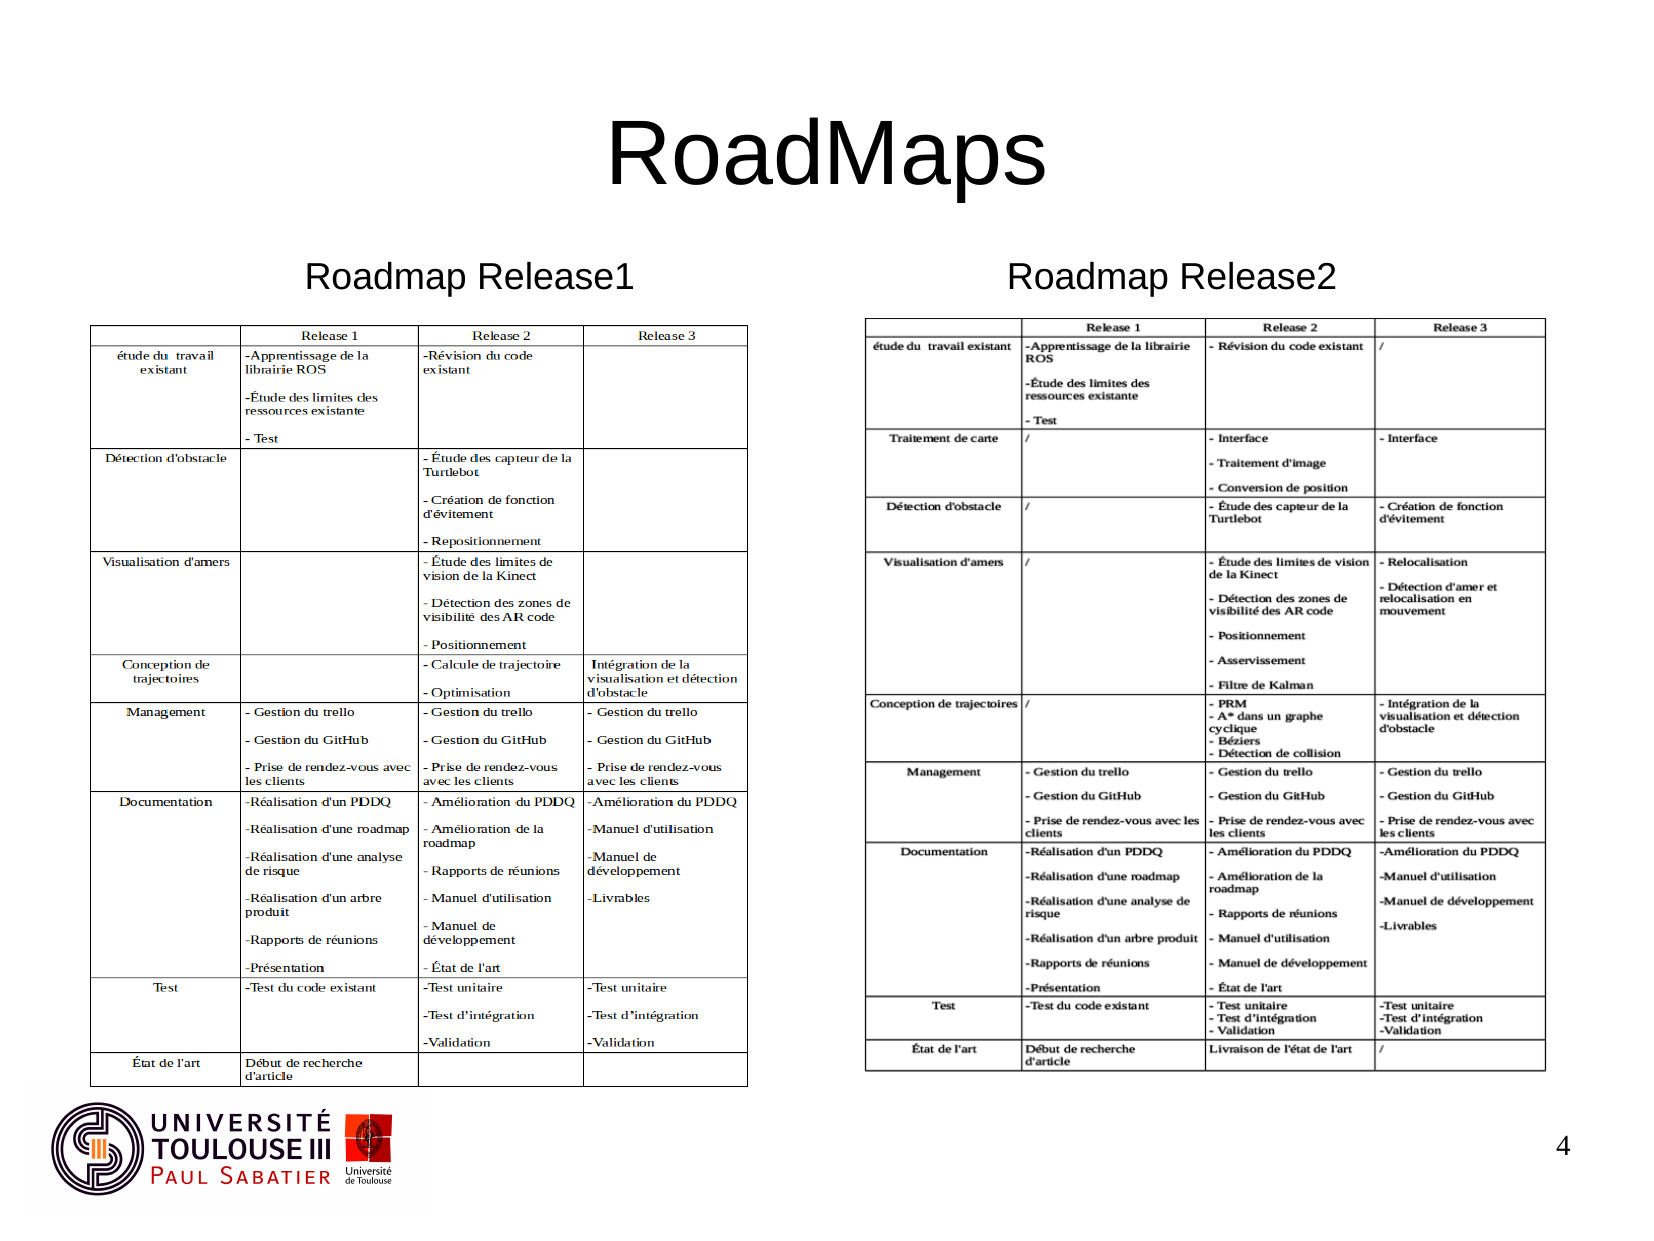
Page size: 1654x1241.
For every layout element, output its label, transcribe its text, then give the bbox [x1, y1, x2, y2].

title RoadMaps [82, 49, 1571, 257]
text_box Roadmap Release1 [289, 248, 650, 305]
picture [862, 318, 1548, 1075]
text_box Roadmap Release2 [992, 248, 1353, 305]
picture [23, 318, 756, 1217]
